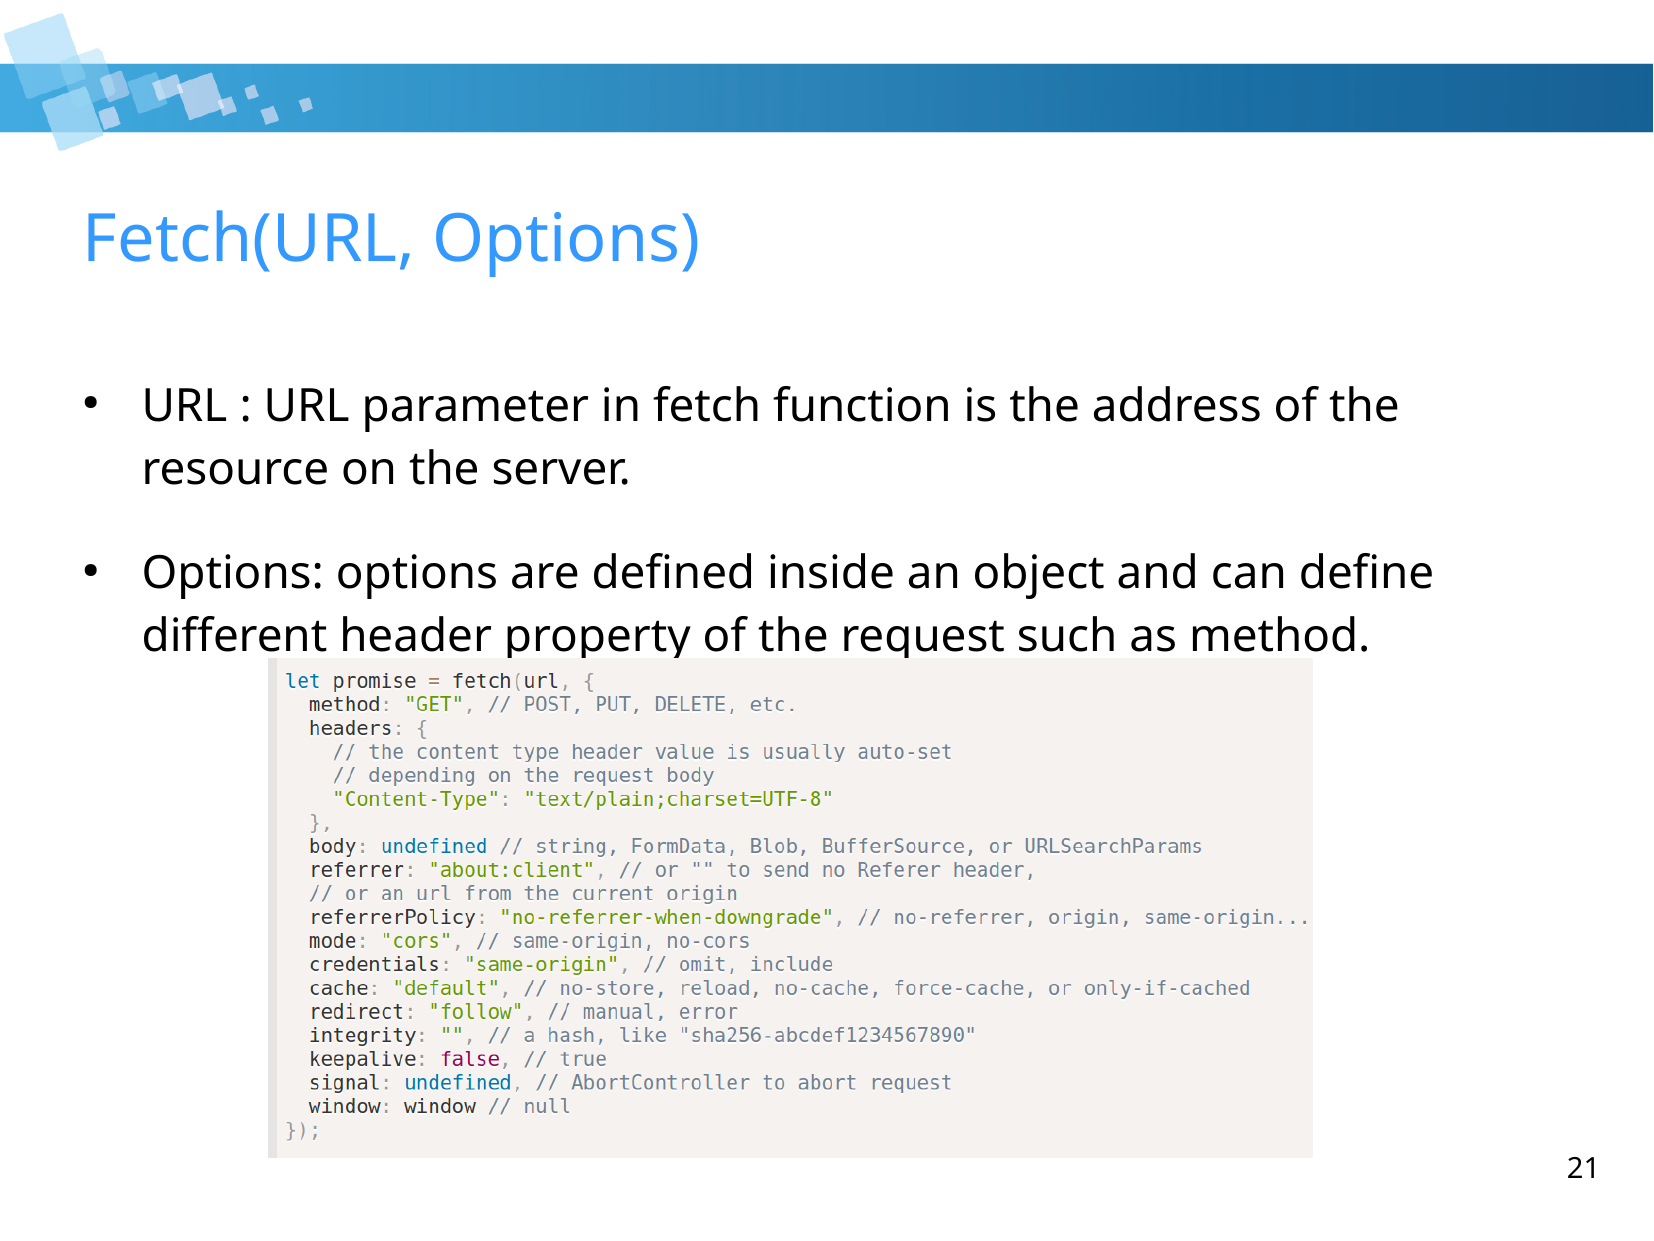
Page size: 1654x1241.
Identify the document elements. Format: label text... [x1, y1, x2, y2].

title Fetch(URL, Options) [82, 131, 1571, 340]
picture [0, 0, 1653, 1238]
subtitle URL : URL parameter in fetch function is the address of the resource on the server. Options: options are defined inside an object and can define different header property of the request such as method. [82, 372, 1571, 1093]
